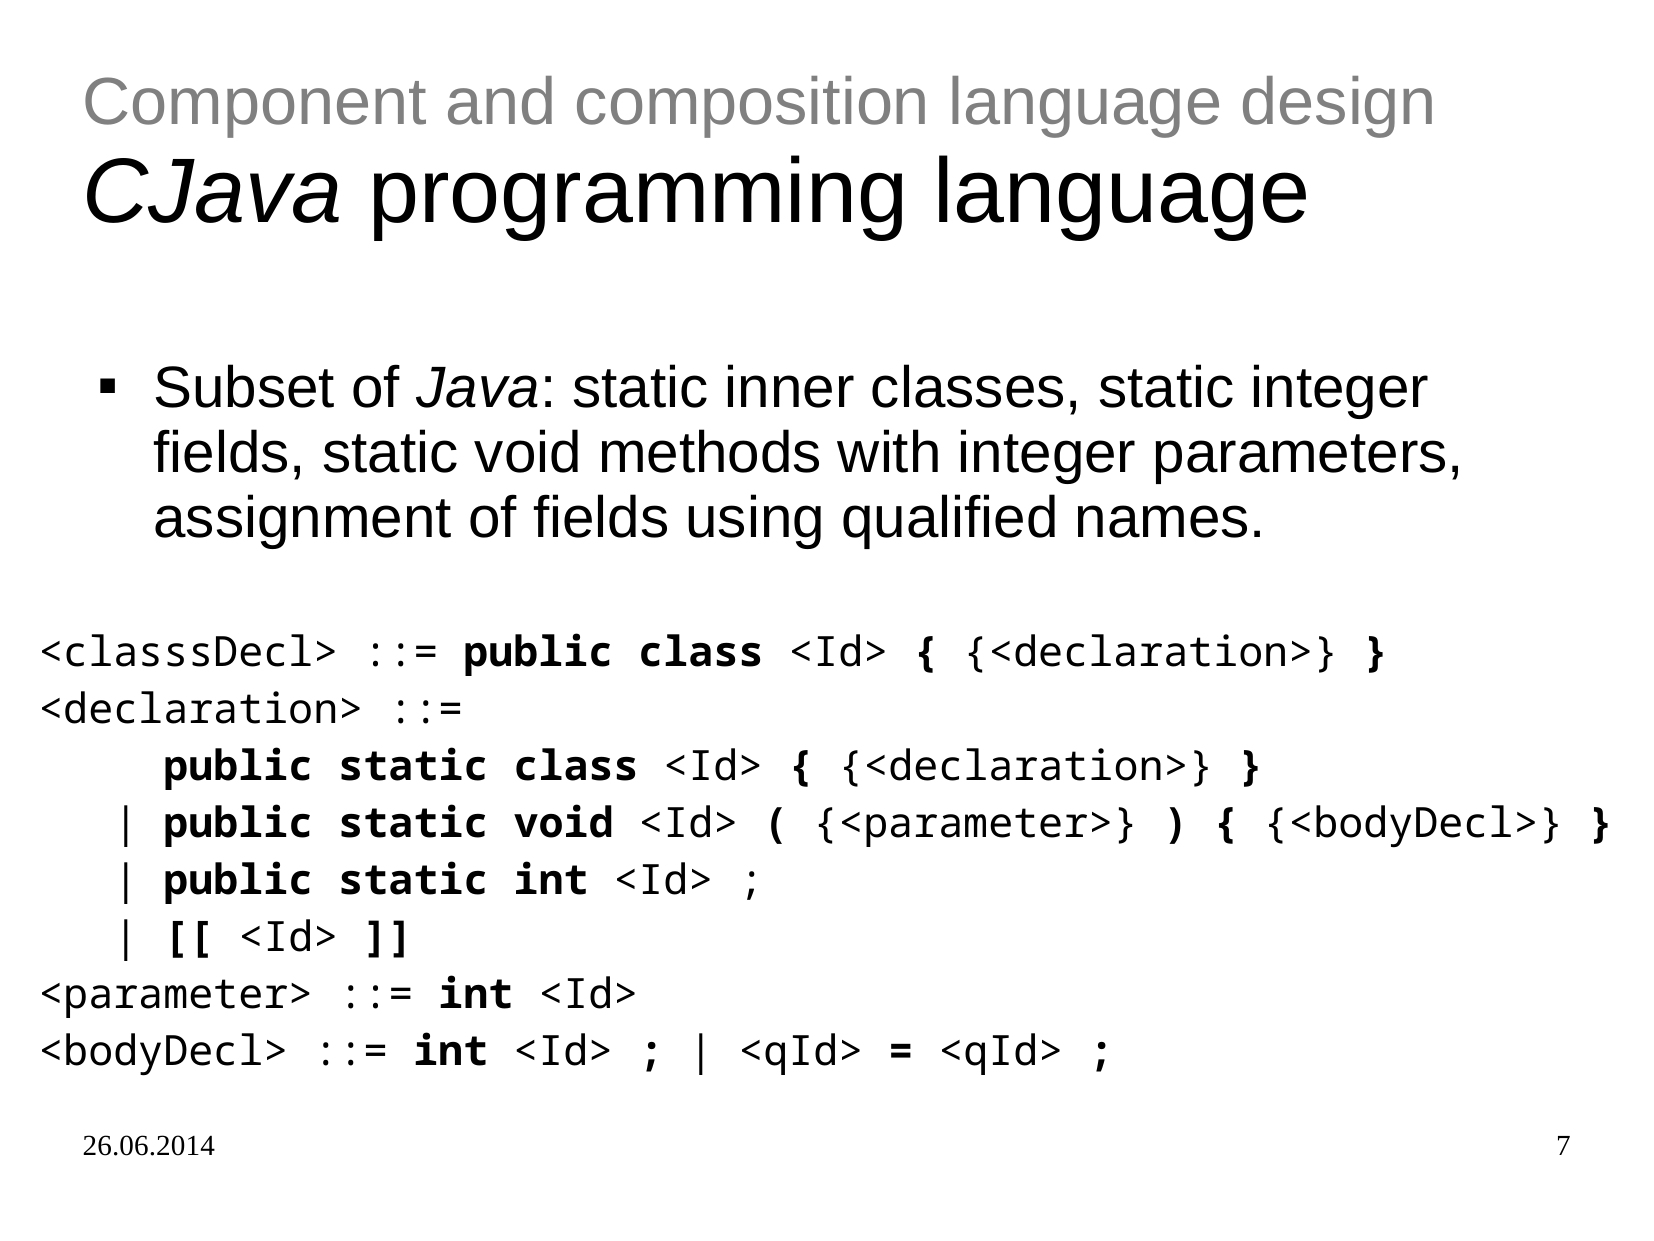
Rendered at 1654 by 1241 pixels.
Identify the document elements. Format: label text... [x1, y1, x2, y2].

list Subset of Java: static inner classes, static integer fields, static void methods with integer parameters, assignment of fields using qualified names. [82, 354, 1538, 614]
text_box <classsDecl> ::= public class <Id> { {<declaration>} } <declaration> ::= public static class <Id> { {<declaration>} } | public static void <Id> ( {<parameter>} ) { {<bodyDecl>} } | public static int <Id> ; | [[ <Id> ]] <parameter> ::= int <Id> <bodyDecl> ::= int <Id> ; | <qId> = <qId> ; [23, 614, 1644, 1080]
title Component and composition language design CJava programming language [82, 49, 1571, 257]
